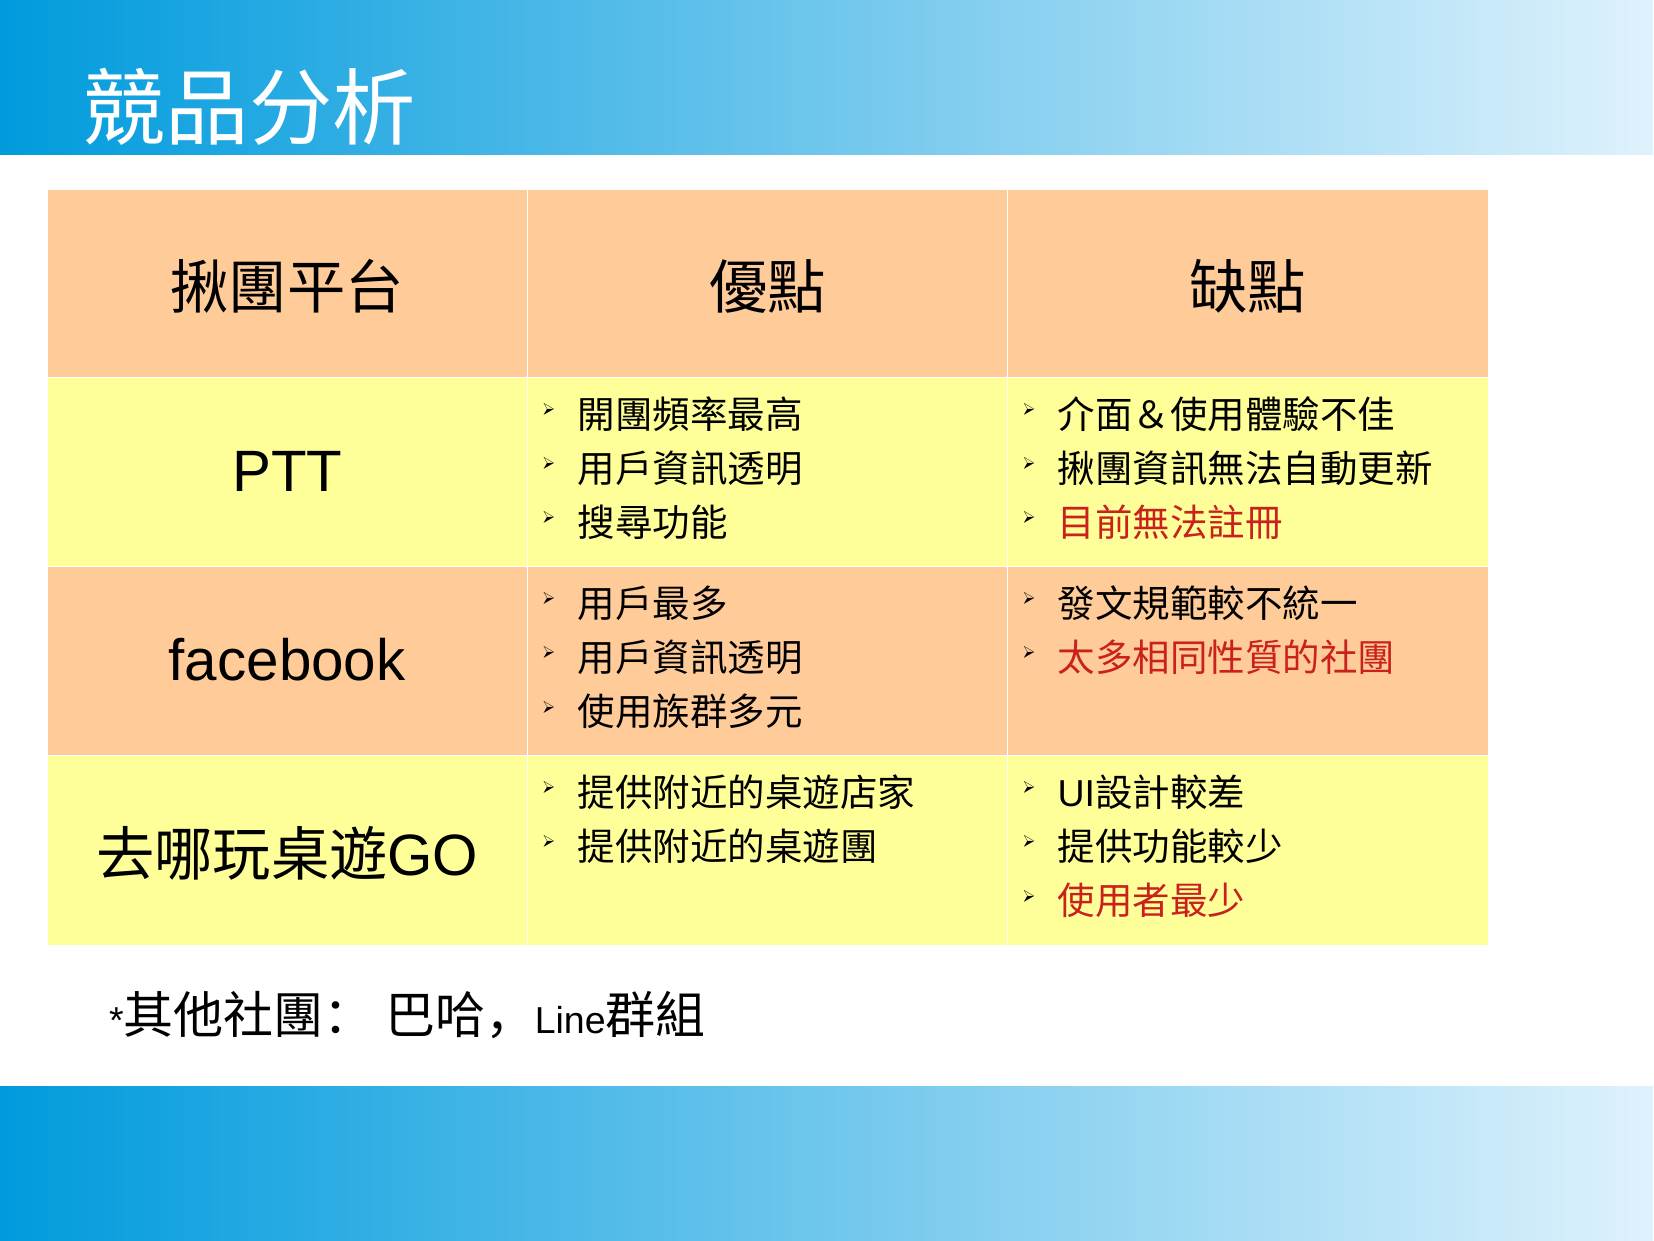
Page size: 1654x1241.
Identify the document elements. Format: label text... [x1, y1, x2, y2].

table_cell 用戶最多 用戶資訊透明 使用族群多元 [528, 567, 1007, 755]
table_header 揪團平台 [48, 190, 527, 377]
table_header 優點 [528, 190, 1007, 377]
table_cell facebook [48, 567, 527, 755]
title 競品分析 [82, 43, 1571, 161]
table_cell UI設計較差 提供功能較少 使用者最少 [1008, 756, 1488, 945]
table_cell PTT [48, 378, 527, 566]
text_box *其他社團： 巴哈，Line群組 [94, 968, 745, 1054]
table_cell 去哪玩桌遊GO [48, 756, 527, 945]
table_header 缺點 [1008, 190, 1488, 377]
table_cell 開團頻率最高 用戶資訊透明 搜尋功能 [528, 378, 1007, 566]
table_cell 發文規範較不統一 太多相同性質的社團 [1008, 567, 1488, 755]
table_cell 介面＆使用體驗不佳 揪團資訊無法自動更新 目前無法註冊 [1008, 378, 1488, 566]
table_cell 提供附近的桌遊店家 提供附近的桌遊團 [528, 756, 1007, 945]
